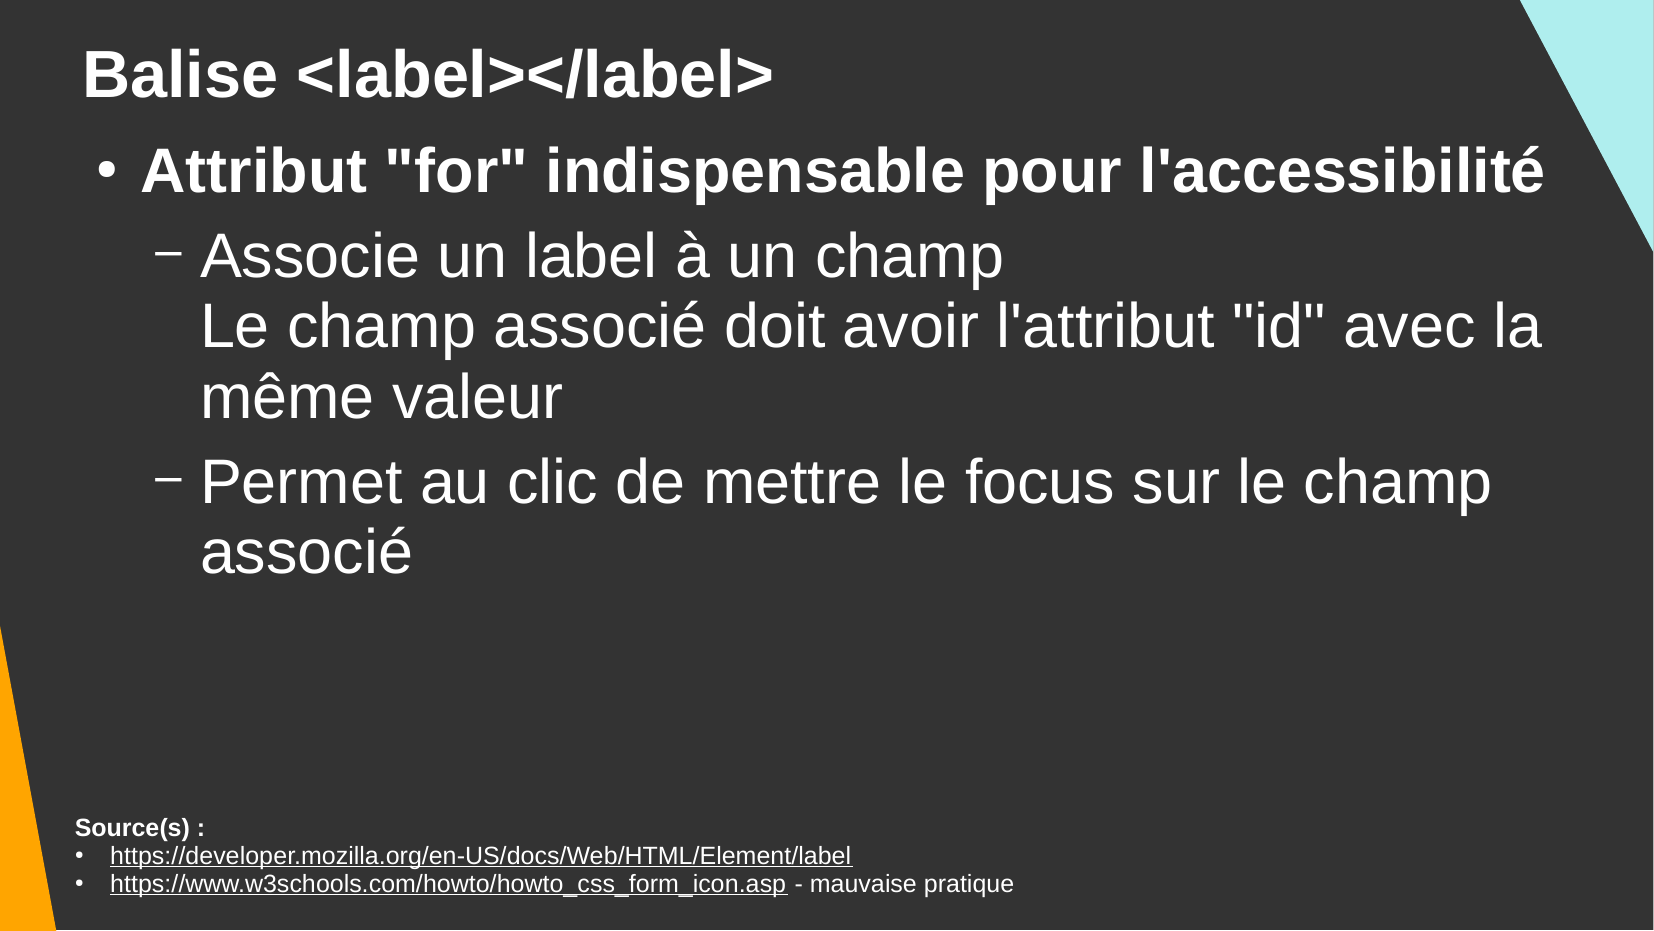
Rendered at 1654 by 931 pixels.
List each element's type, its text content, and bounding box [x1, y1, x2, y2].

text_box [1519, 0, 1654, 254]
title Balise <label></label> [82, 37, 1571, 114]
list Attribut "for" indispensable pour l'accessibilité Associe un label à un champ Le champ associé doit avoir l'attribut "id" avec la même valeur Permet au clic de mettre le focus sur le champ associé [80, 135, 1605, 591]
text_box [0, 625, 57, 931]
text_box Source(s) : https://developer.mozilla.org/en-US/docs/Web/HTML/Element/label https://www.w3schools.com/howto/howto_css_form_icon.asp - mauvaise pratique [60, 806, 1546, 931]
